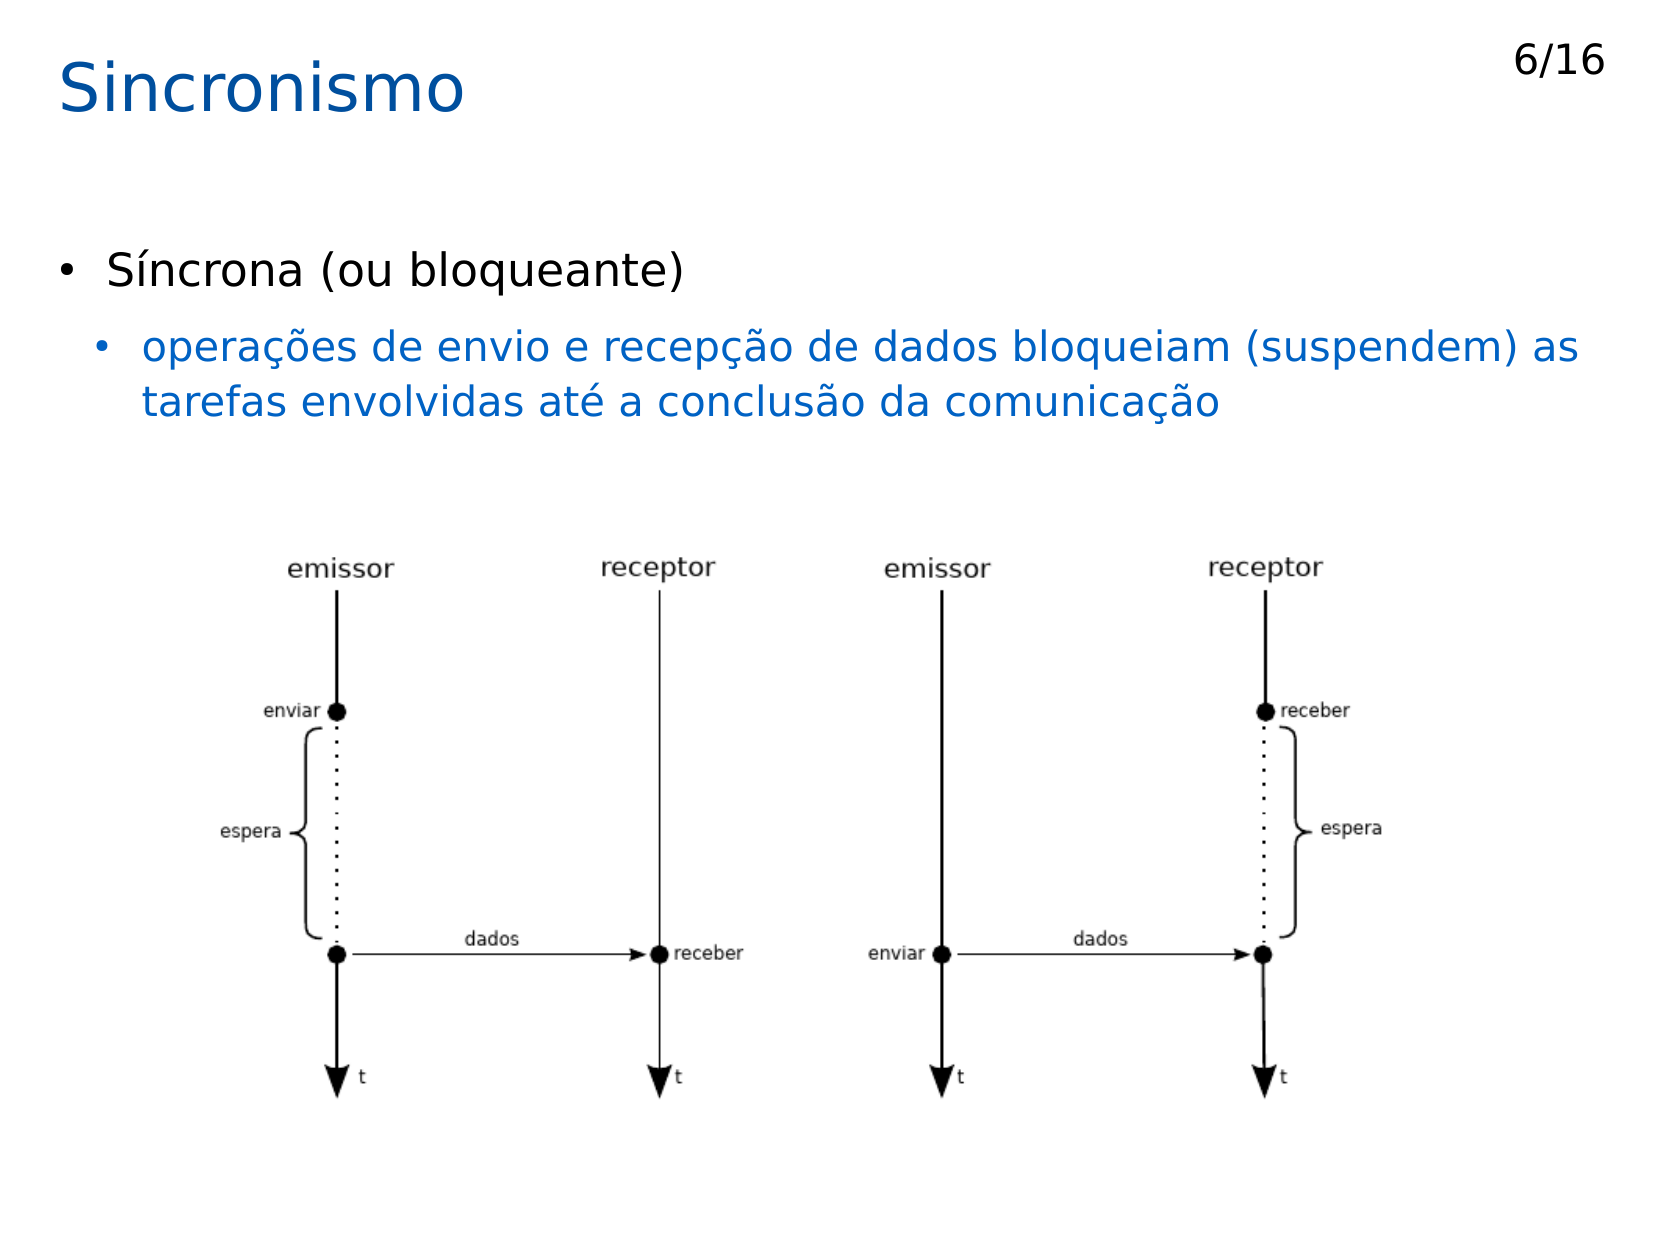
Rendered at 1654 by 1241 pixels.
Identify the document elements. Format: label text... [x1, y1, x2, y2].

title Sincronismo [59, 29, 1459, 148]
picture [201, 556, 1394, 1104]
list Síncrona (ou bloqueante) operações de envio e recepção de dados bloqueiam (suspendem) as tarefas envolvidas até a conclusão da comunicação [59, 236, 1595, 1211]
